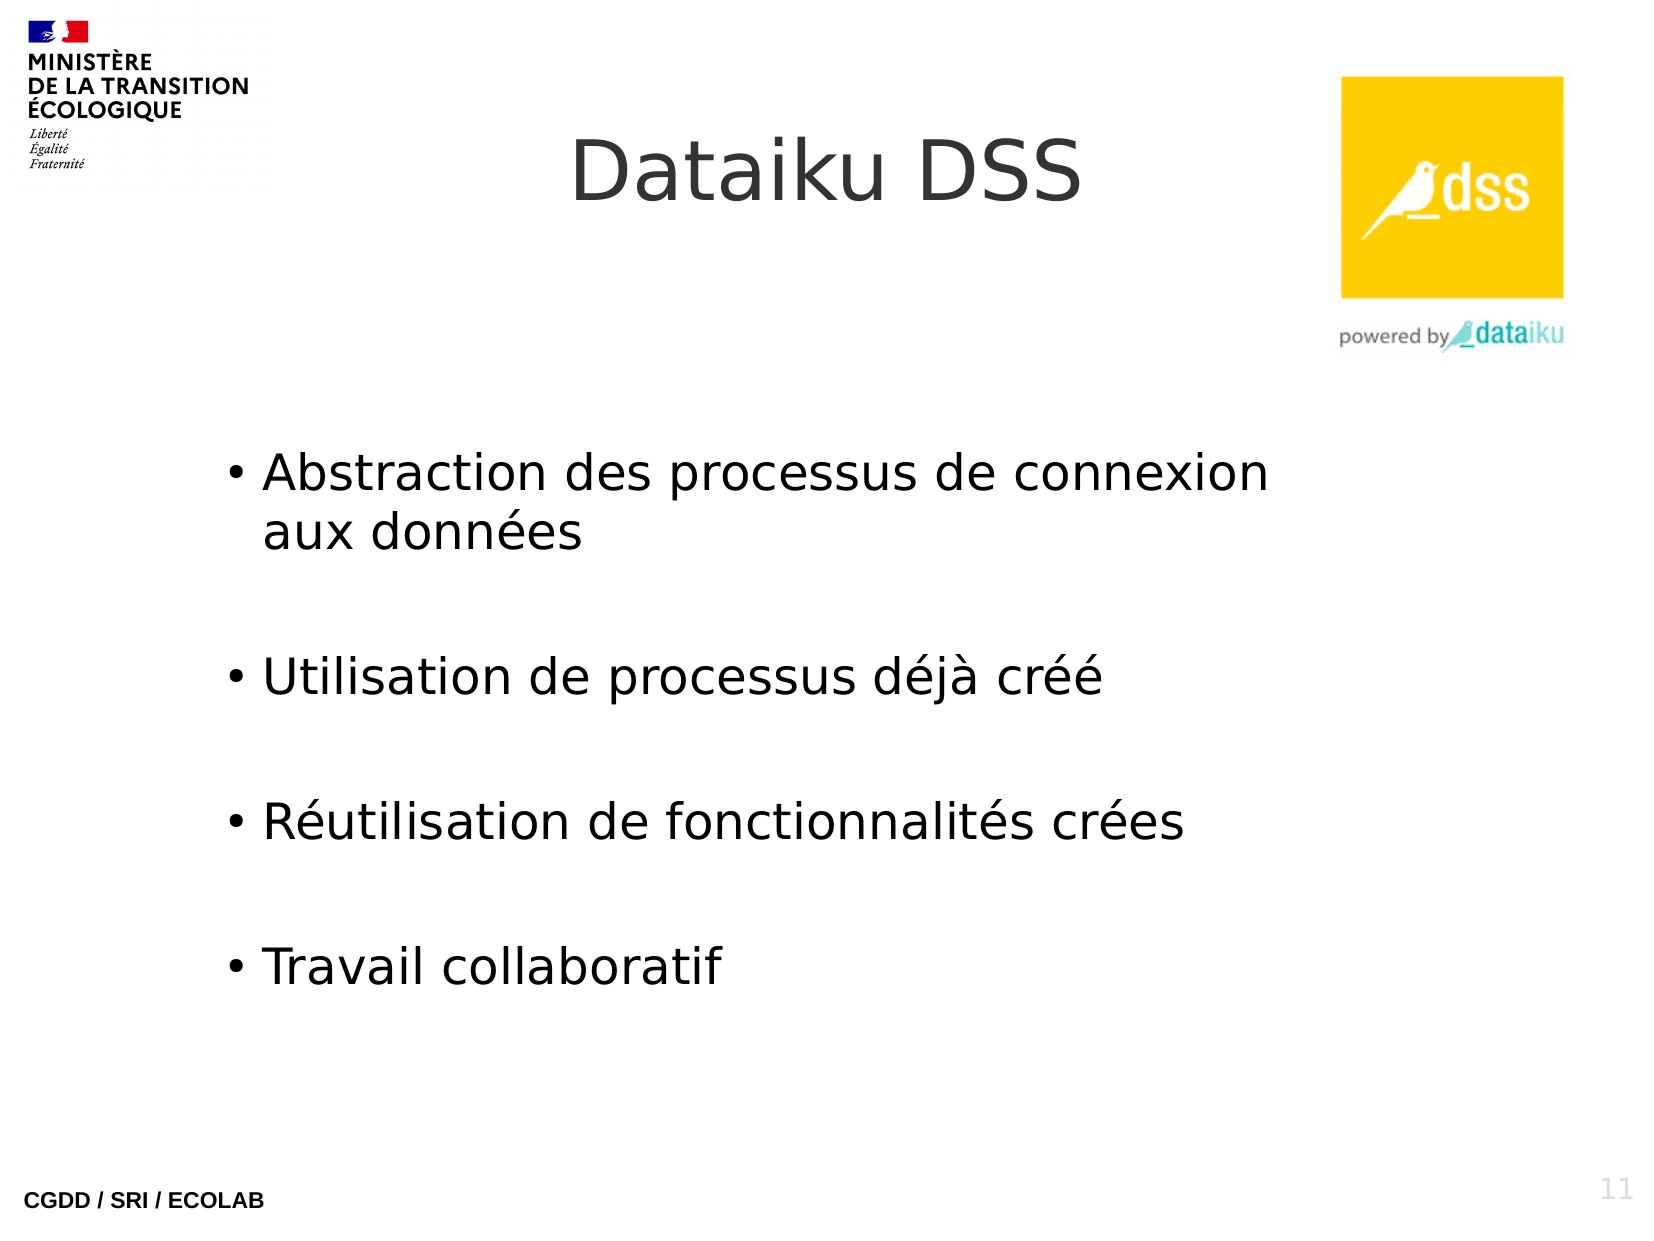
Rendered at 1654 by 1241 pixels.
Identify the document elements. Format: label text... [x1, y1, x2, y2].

title Dataiku DSS [114, 73, 1335, 271]
text_box Abstraction des processus de connexion aux données Utilisation de processus déjà créé Réutilisation de fonctionnalités crées Travail collaboratif [212, 437, 1382, 1005]
picture [7, 0, 272, 190]
picture [1335, 70, 1571, 353]
